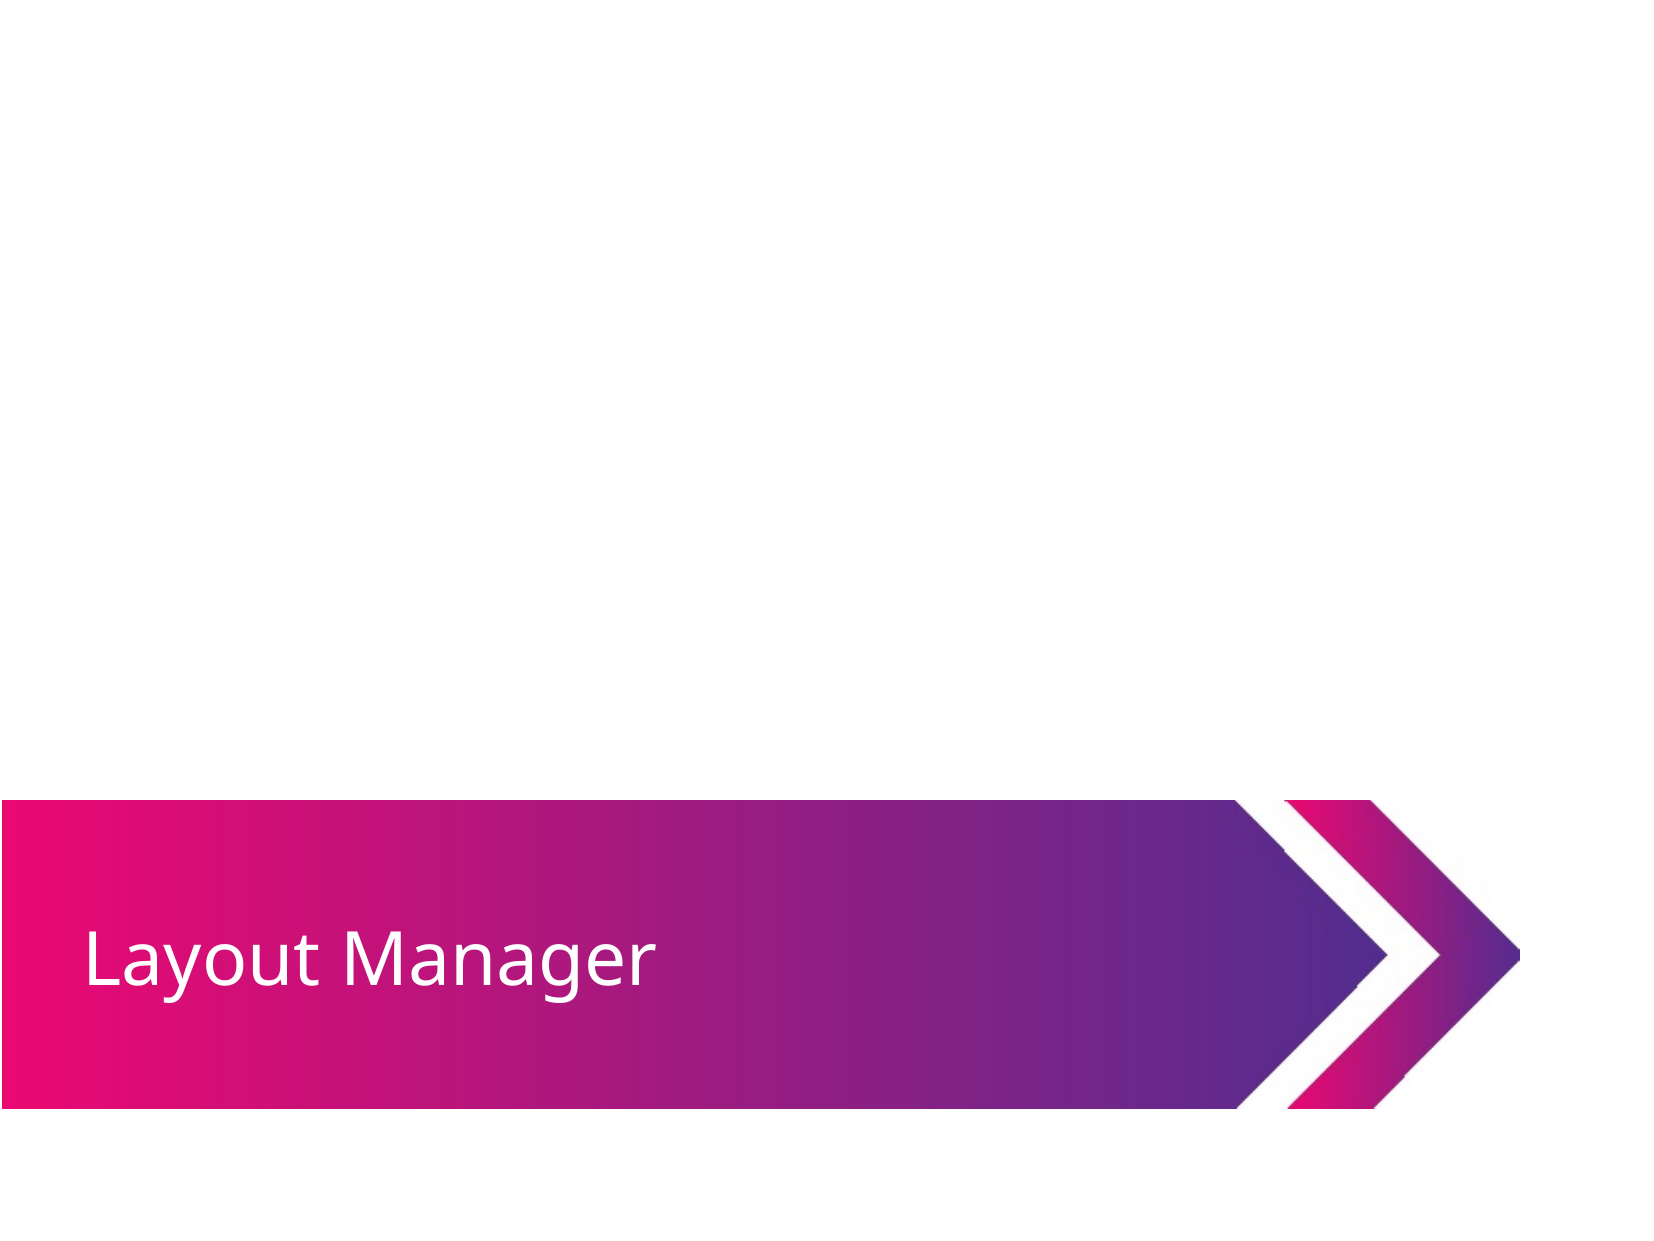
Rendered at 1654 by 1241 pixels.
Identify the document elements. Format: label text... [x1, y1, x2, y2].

picture [1396, 800, 1520, 1109]
title Layout Manager [82, 737, 1396, 1175]
picture [2, 800, 82, 1109]
